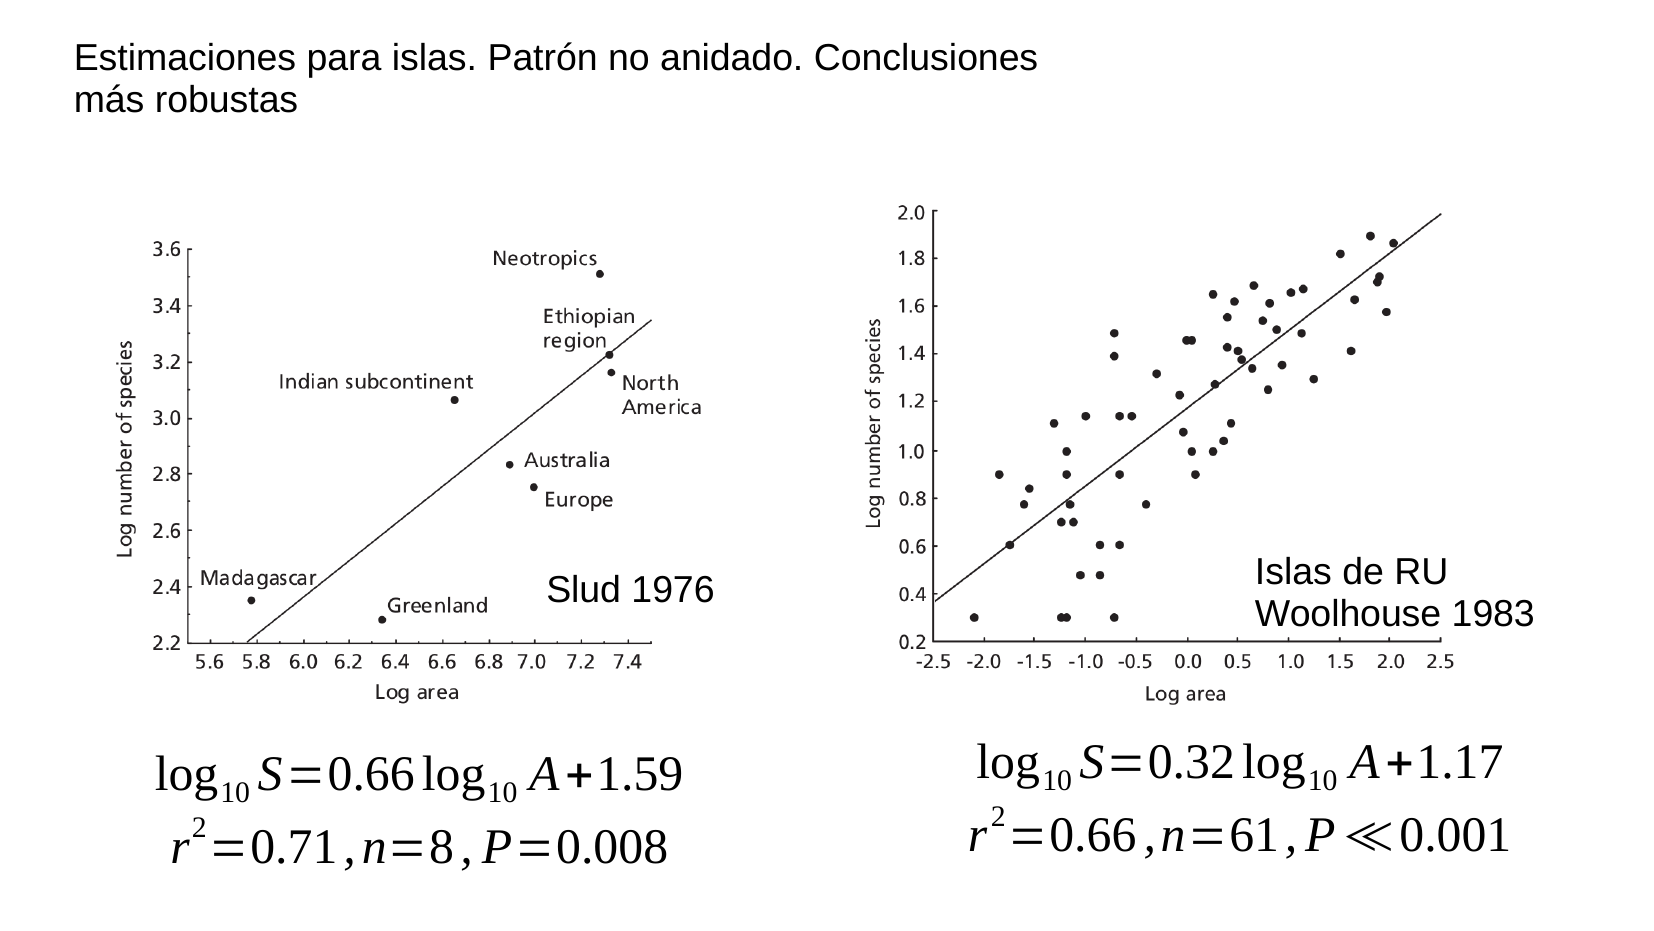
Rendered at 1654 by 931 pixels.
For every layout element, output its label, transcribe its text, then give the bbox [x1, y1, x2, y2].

text_box Islas de RU Woolhouse 1983 [1240, 543, 1595, 643]
text_box Slud 1976 [531, 561, 886, 660]
picture [848, 175, 1477, 715]
text_box Estimaciones para islas. Patrón no anidado. Conclusiones más robustas [59, 29, 1063, 297]
chart [147, 746, 691, 875]
picture [107, 199, 739, 709]
chart [962, 734, 1518, 863]
